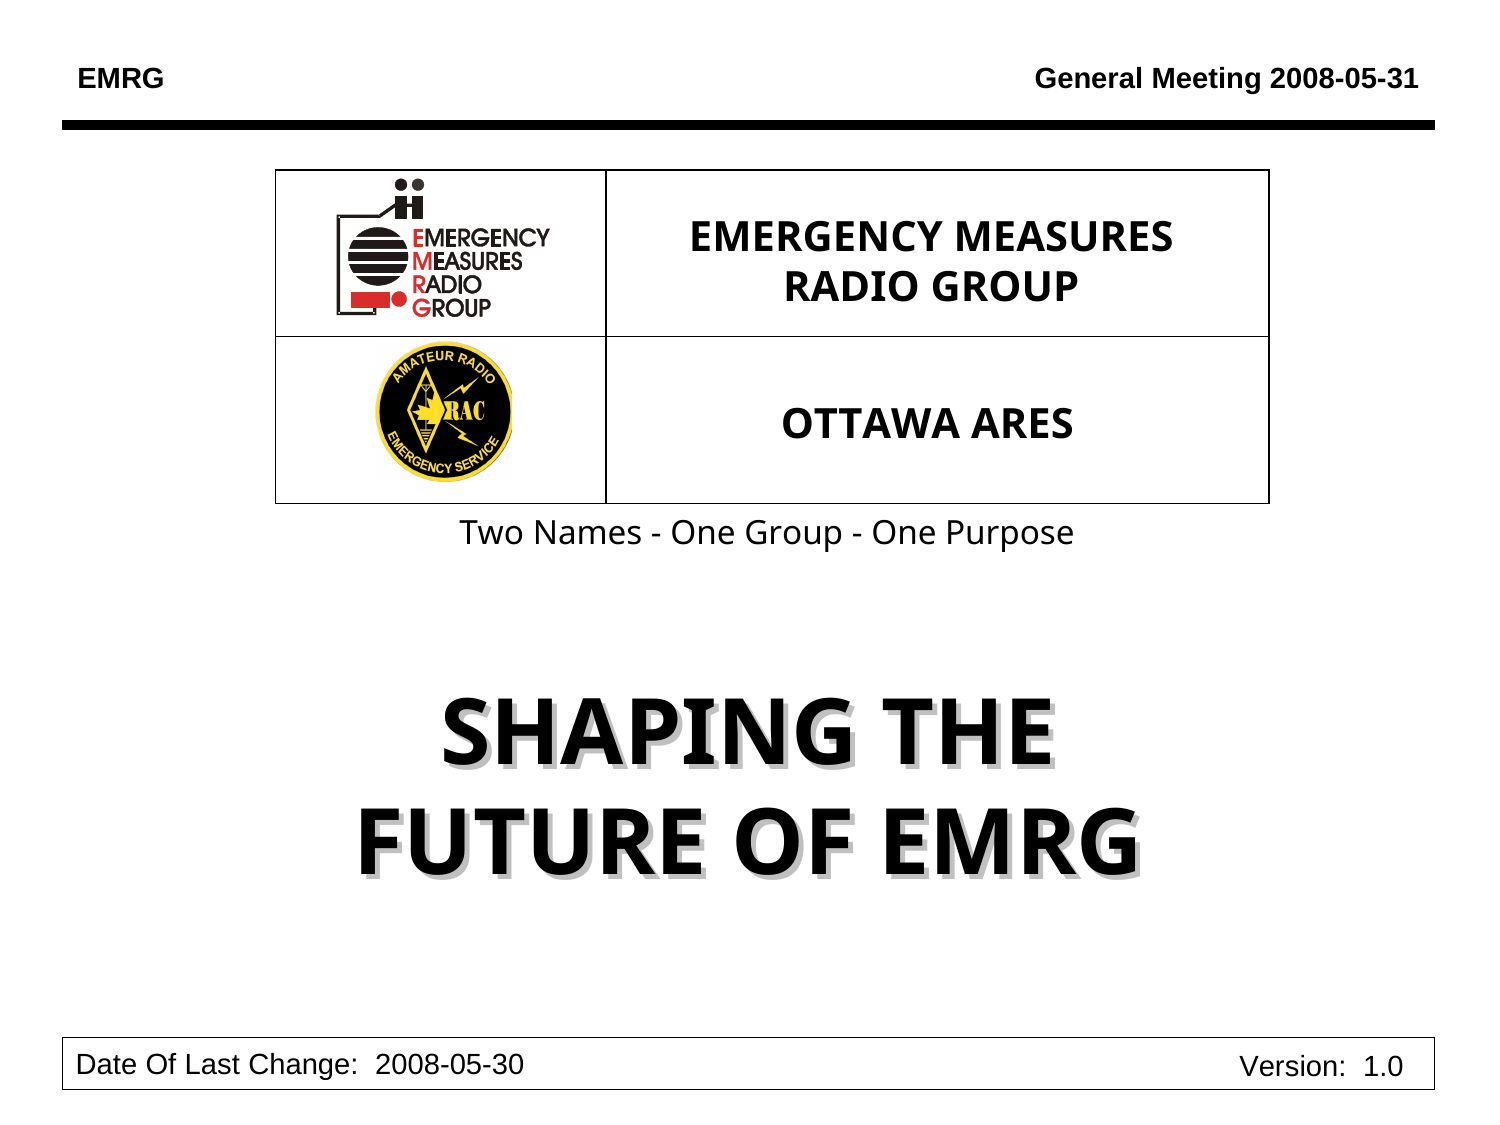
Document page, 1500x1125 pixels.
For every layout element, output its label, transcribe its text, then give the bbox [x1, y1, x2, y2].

text_box SHAPING THE FUTURE OF EMRG [62, 665, 1435, 901]
text_box EMRG [62, 51, 313, 103]
text_box Two Names - One Group - One Purpose [444, 503, 1091, 559]
text_box OTTAWA ARES [766, 388, 1089, 455]
text_box EMERGENCY MEASURES RADIO GROUP [637, 201, 1226, 318]
text_box Version: 1.0 [1224, 1039, 1420, 1090]
picture [336, 178, 550, 317]
chart [375, 341, 513, 482]
text_box General Meeting 2008-05-31 [912, 51, 1435, 103]
text_box Date Of Last Change: 2008-05-30 [60, 1037, 541, 1089]
